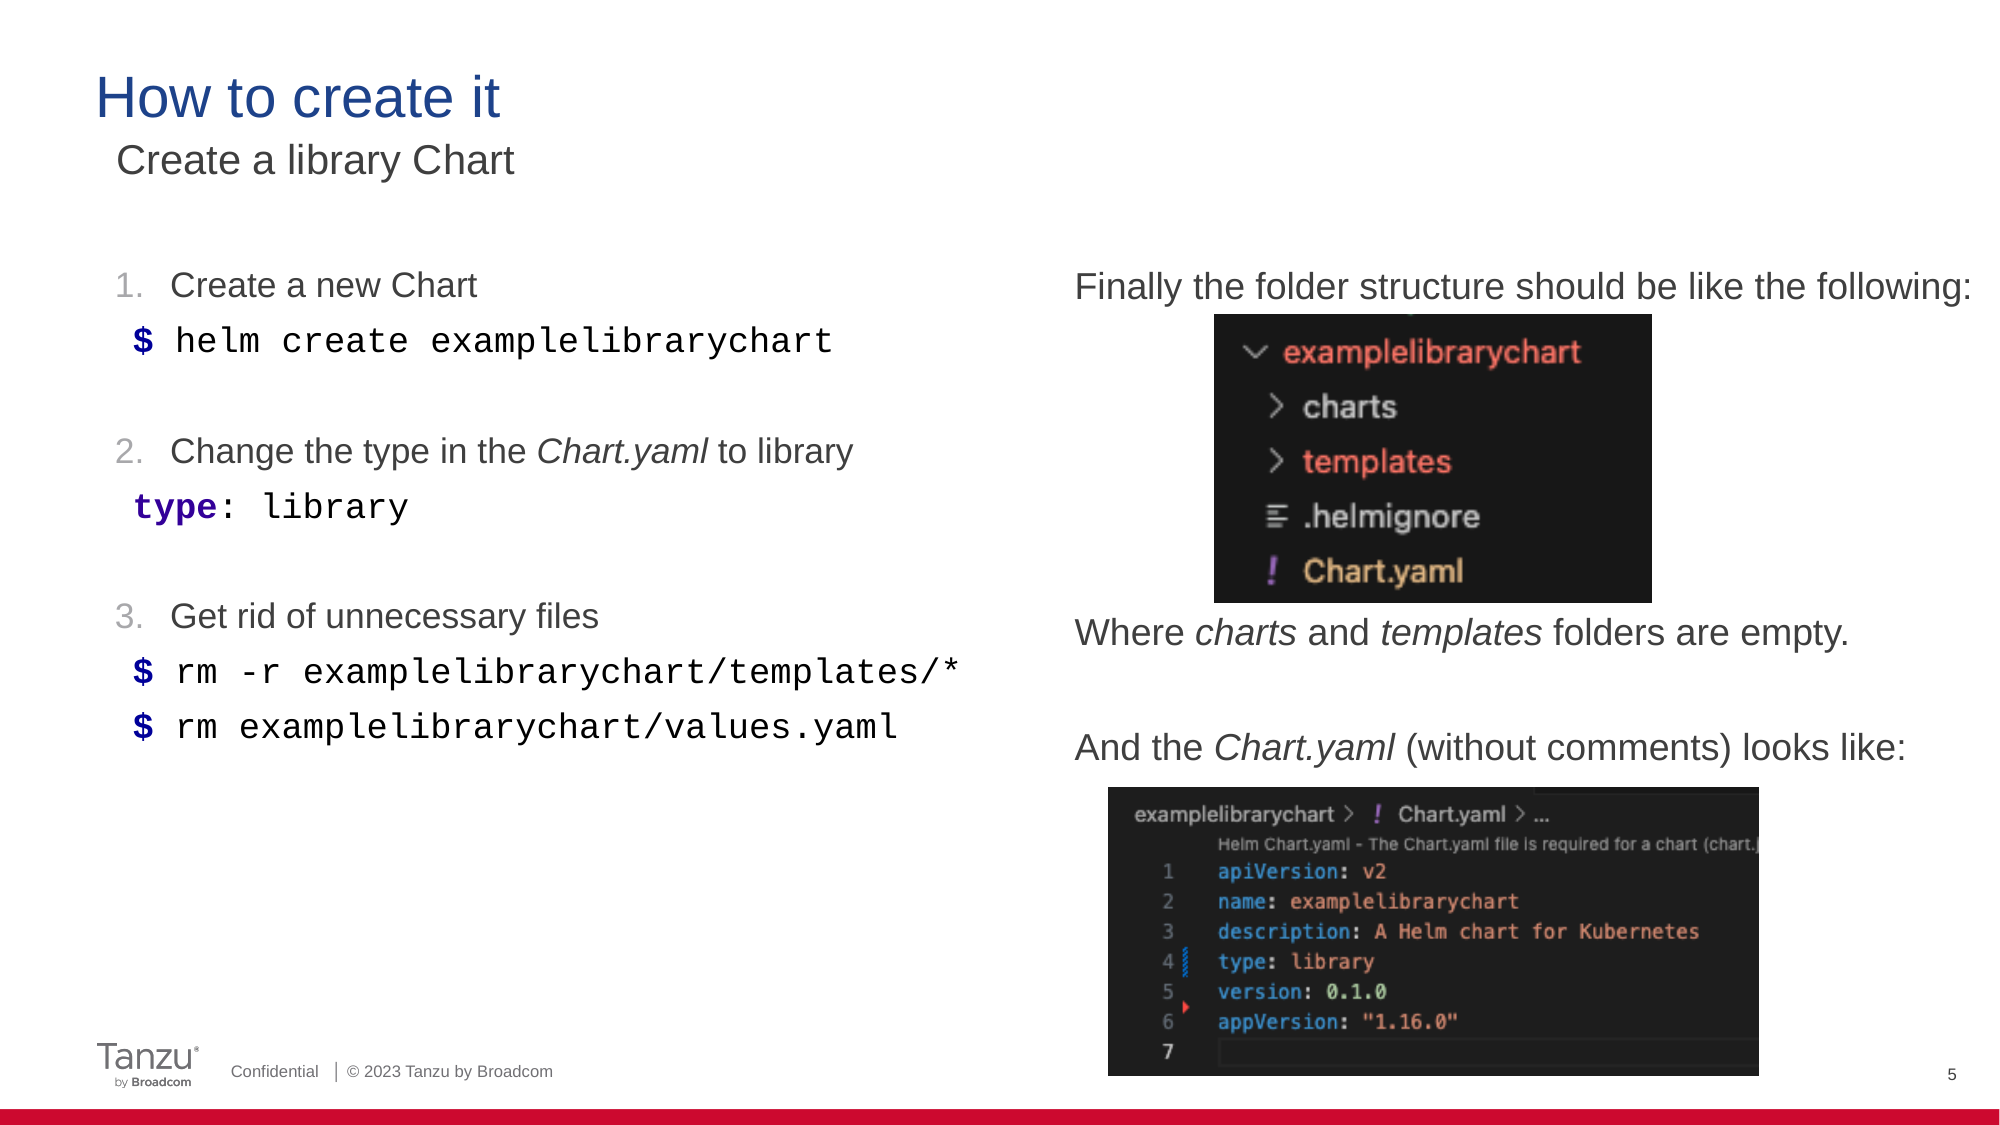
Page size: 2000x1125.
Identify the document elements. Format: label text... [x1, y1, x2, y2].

subtitle Create a library Chart [97, 133, 1896, 174]
picture [1214, 314, 1652, 604]
list Create a new Chart $ helm create examplelibrarychart Change the type in the Chart.yaml to library type: library Get rid of unnecessary files $ rm -r examplelibrarychart/templates/* $ rm examplelibrarychart/values.yaml [95, 262, 967, 1013]
picture [0, 1109, 2000, 1125]
picture [97, 1043, 199, 1088]
title How to create it [95, 67, 1900, 131]
list Finally the folder structure should be like the following: Where charts and templates folders are empty. And the Chart.yaml (without comments) looks like: [1036, 262, 2000, 1013]
picture [1108, 787, 1759, 1076]
